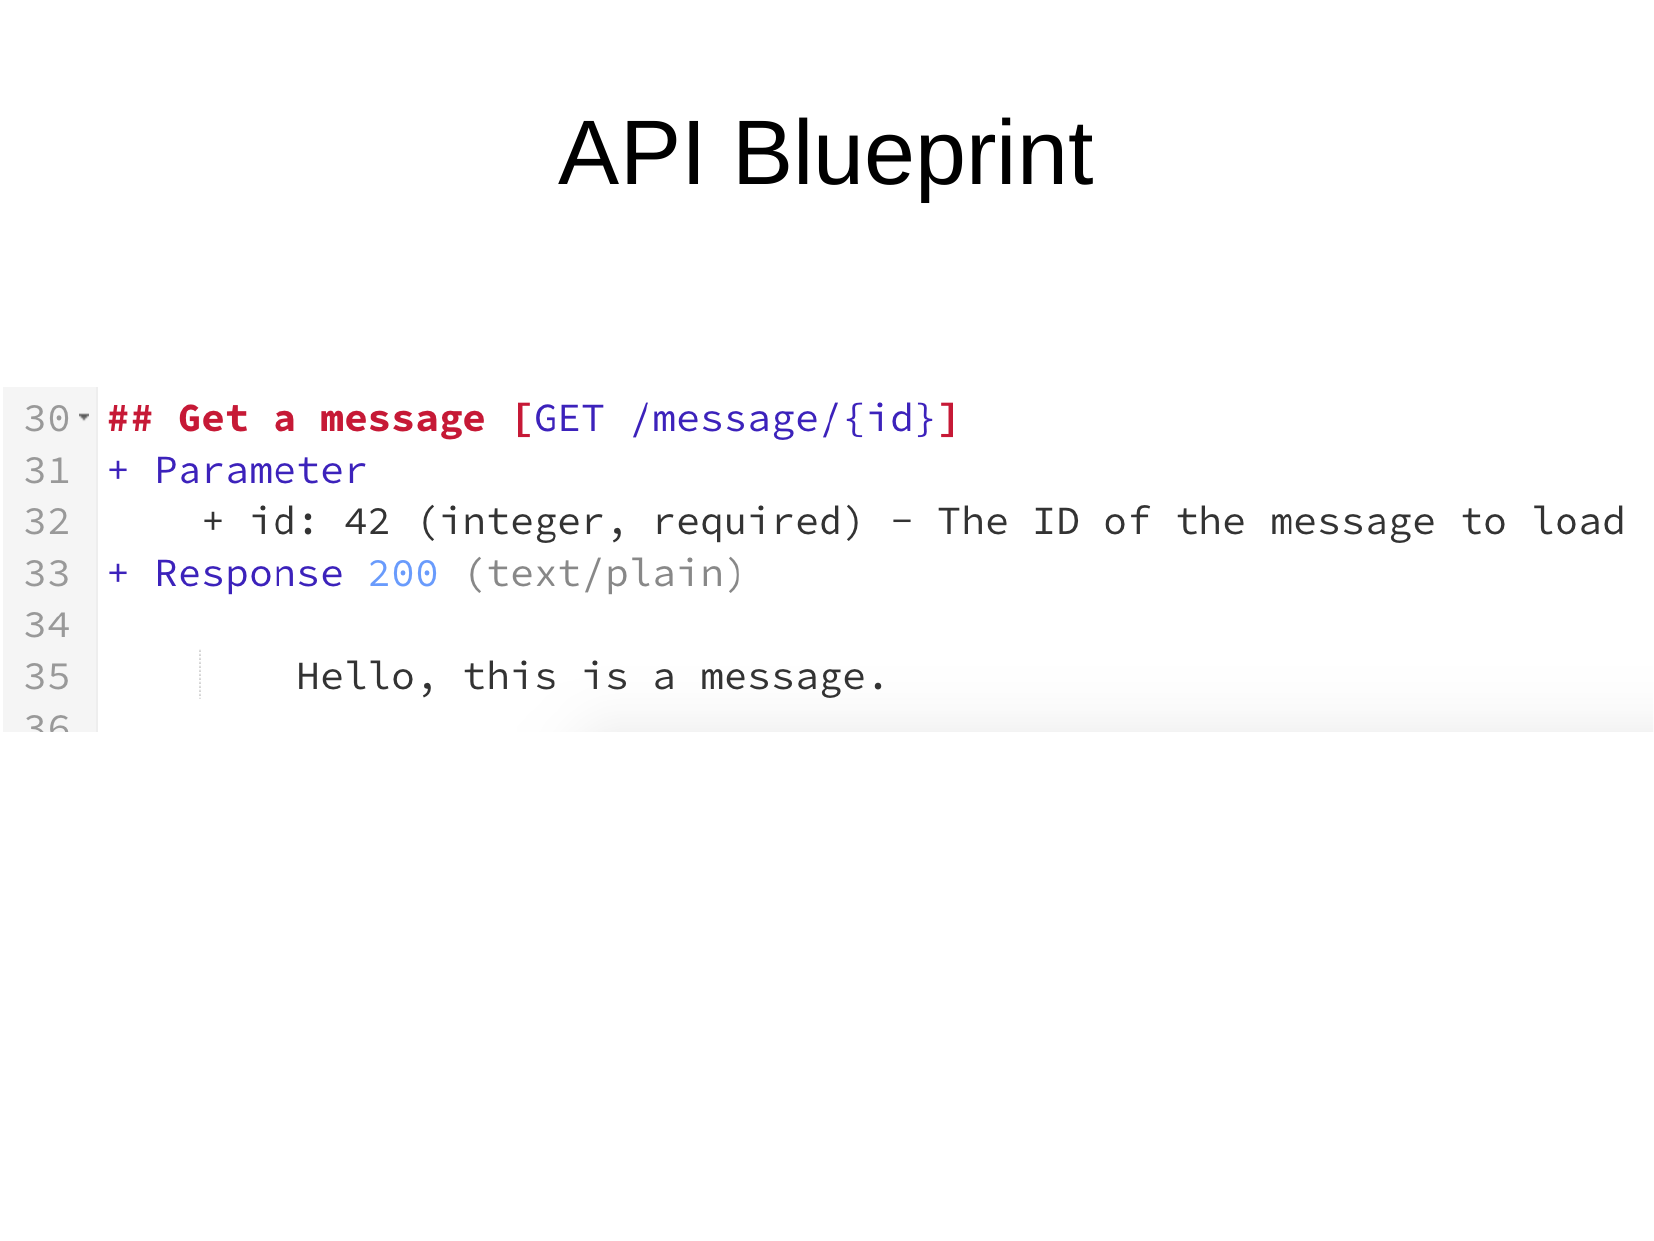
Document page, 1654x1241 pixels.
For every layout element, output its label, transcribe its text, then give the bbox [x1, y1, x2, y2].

picture [3, 387, 1654, 732]
title API Blueprint [82, 49, 1571, 257]
